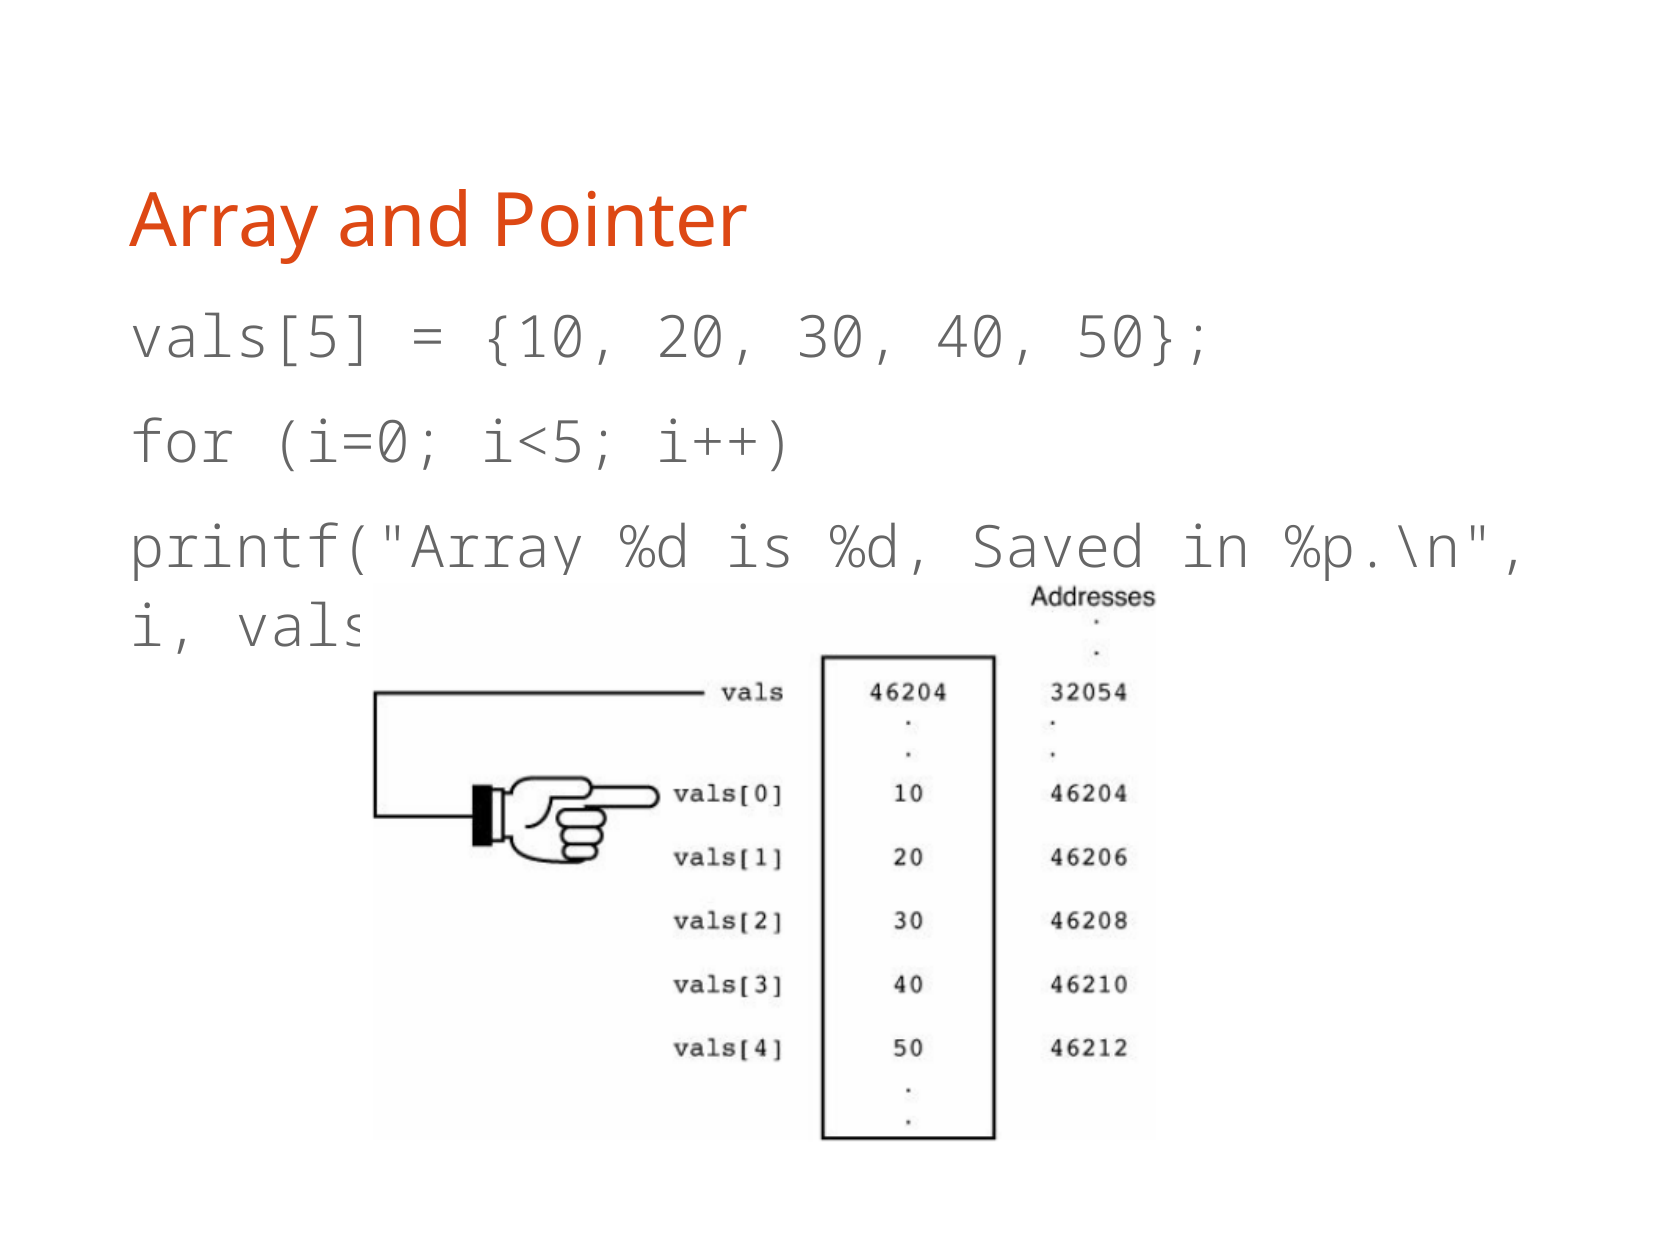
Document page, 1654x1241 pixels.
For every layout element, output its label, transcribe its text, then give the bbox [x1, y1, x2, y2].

title Array and Pointer [129, 153, 1518, 281]
picture [360, 575, 1182, 1146]
list vals[5] = {10, 20, 30, 40, 50}; for (i=0; i<5; i++) printf("Array %d is %d, Saved in %p.\n", i, vals[i], &vals[i]); [129, 295, 1619, 1010]
